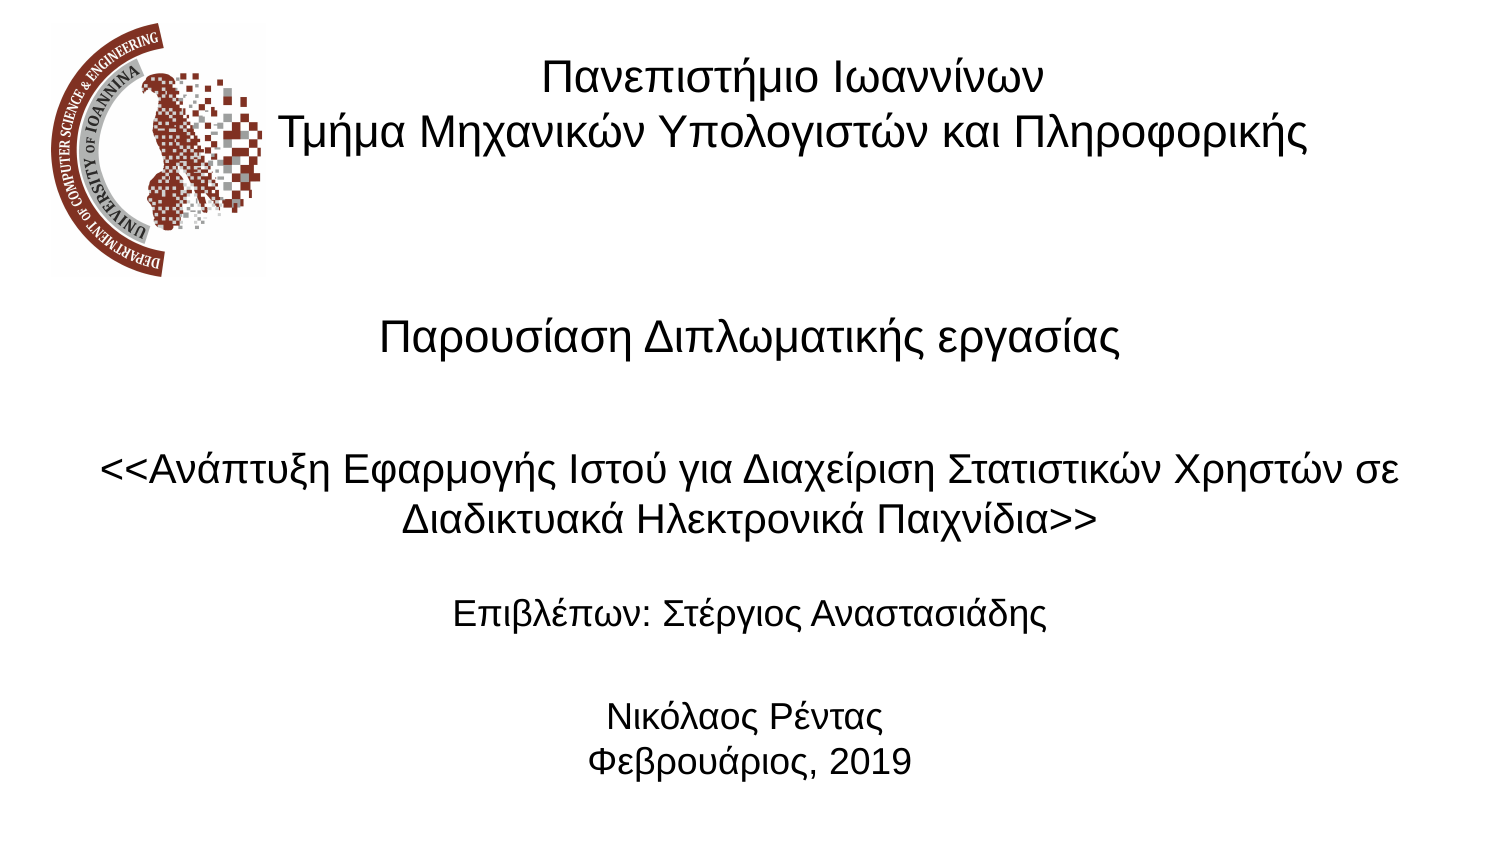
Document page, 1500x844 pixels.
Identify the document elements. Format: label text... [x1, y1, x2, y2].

text_box Νικόλαος Ρέντας Φεβρουάριος, 2019 [493, 677, 1007, 787]
title Πανεπιστήμιο Ιωαννίνων Τμήμα Μηχανικών Υπολογιστών και Πληροφορικής [266, 23, 1492, 172]
subtitle Παρουσίαση Διπλωματικής εργασίας [51, 291, 1449, 422]
picture [51, 23, 266, 277]
text_box <<Ανάπτυξη Εφαρμογής Ιστού για Διαχείριση Στατιστικών Χρηστών σε Διαδικτυακά Ηλεκτρονικά Παιχνίδια>> [51, 427, 1449, 558]
text_box Επιβλέπων: Στέργιος Αναστασιάδης [321, 574, 1179, 661]
